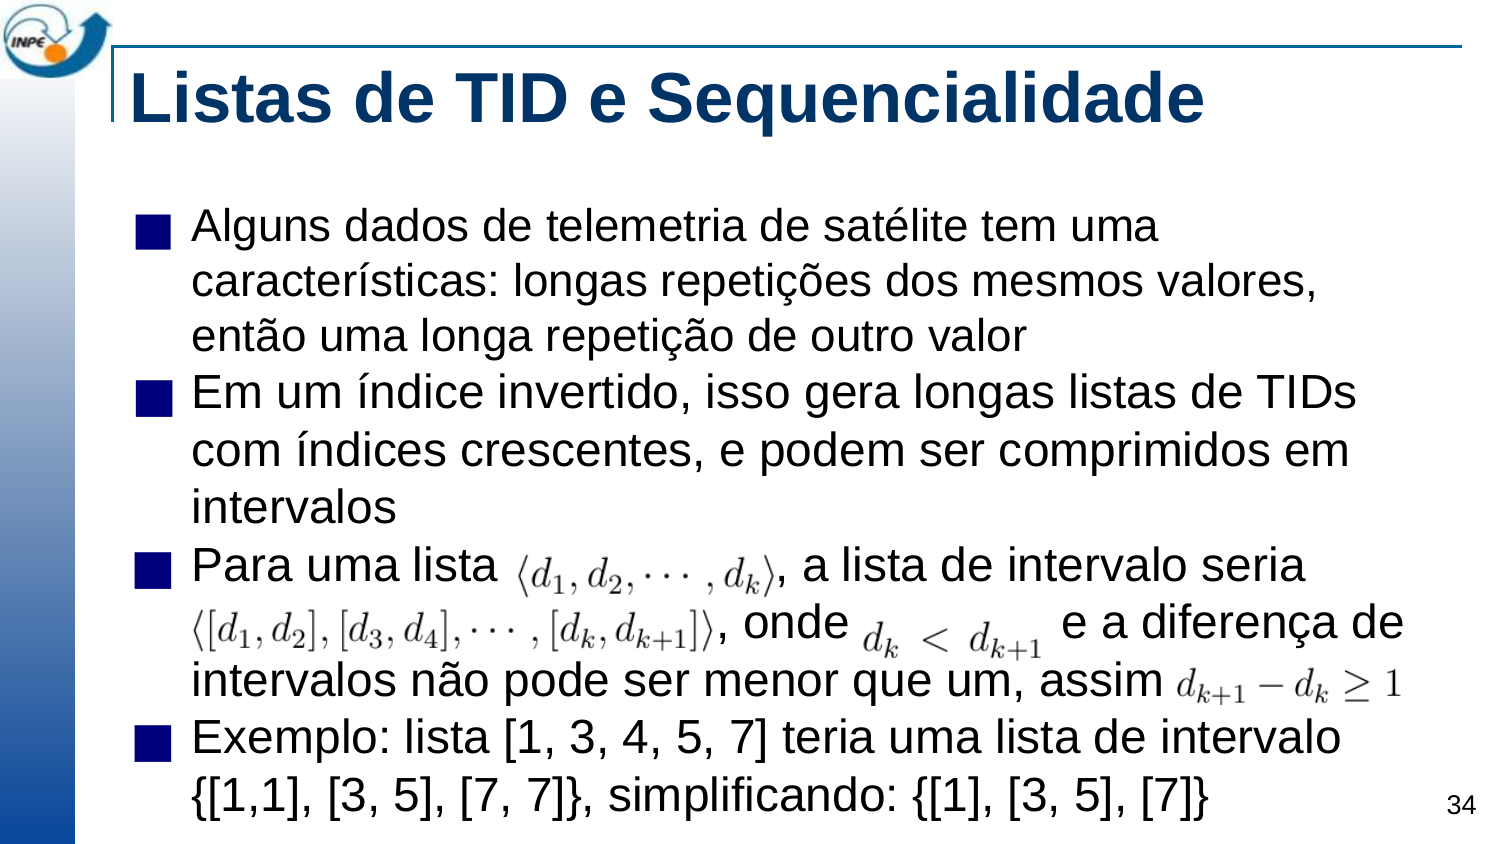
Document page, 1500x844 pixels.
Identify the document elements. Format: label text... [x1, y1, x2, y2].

picture [854, 614, 1047, 665]
list Alguns dados de telemetria de satélite tem uma características: longas repetições dos mesmos valores, então uma longa repetição de outro valor Em um índice invertido, isso gera longas listas de TIDs com índices crescentes, e podem ser comprimidos em intervalos Para uma lista , a lista de intervalo seria , onde e a diferença de intervalos não pode ser menor que um, assim Exemplo: lista [1, 3, 4, 5, 7] teria uma lista de intervalo {[1,1], [3, 5], [7, 7]}, simplificando: {[1], [3, 5], [7]} [99, 187, 1450, 769]
title Listas de TID e Sequencialidade [112, 46, 1450, 141]
slide_number <number> [1403, 779, 1494, 844]
picture [1167, 654, 1404, 705]
picture [0, 0, 113, 79]
picture [187, 546, 775, 655]
